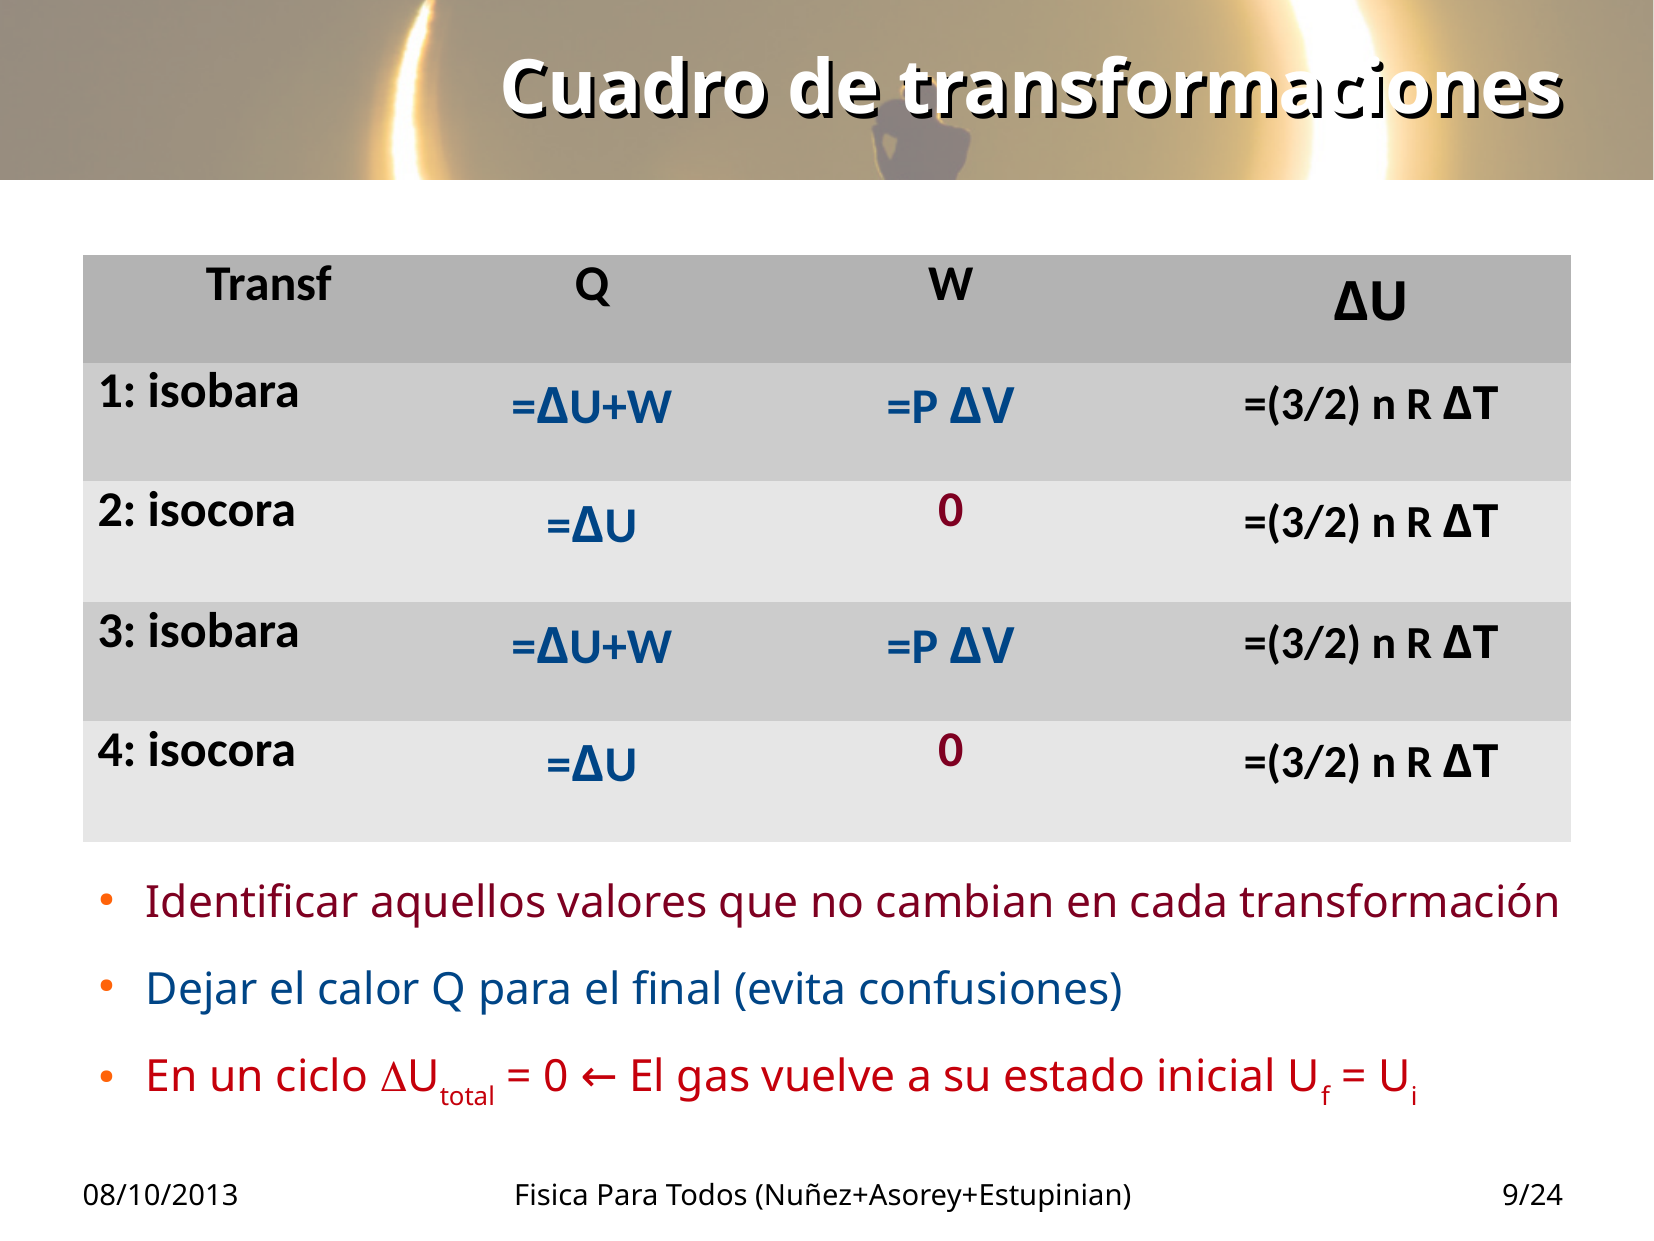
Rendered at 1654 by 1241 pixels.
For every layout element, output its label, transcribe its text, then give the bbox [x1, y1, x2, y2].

table_cell 3: isobara [83, 602, 455, 721]
table_cell =(3/2) n R ΔT [1172, 602, 1571, 721]
list Identificar aquellos valores que no cambian en cada transformación Dejar el calor Q para el final (evita confusiones) En un ciclo DUtotal = 0 ← El gas vuelve a su estado inicial Uf = Ui [82, 870, 1571, 1156]
table_cell 2: isocora [83, 481, 455, 602]
table_cell =(3/2) n R ΔT [1172, 721, 1571, 842]
table_header W [729, 255, 1172, 363]
table_cell =ΔU [455, 721, 729, 842]
table_header Transf [83, 255, 455, 363]
table_cell =ΔU [455, 481, 729, 602]
table_cell 0 [729, 721, 1172, 842]
table_cell =P ΔV [729, 363, 1172, 481]
table_header Q [455, 255, 729, 363]
table_cell 4: isocora [83, 721, 455, 842]
title Cuadro de transformaciones [75, 19, 1564, 151]
table_cell =P ΔV [729, 602, 1172, 721]
table_cell =ΔU+W [455, 363, 729, 481]
table_cell =(3/2) n R ΔT [1172, 363, 1571, 481]
table_cell =(3/2) n R ΔT [1172, 481, 1571, 602]
picture [0, 0, 1654, 180]
table_cell =ΔU+W [455, 602, 729, 721]
table_header ΔU [1172, 255, 1571, 363]
table_cell 0 [729, 481, 1172, 602]
table_cell 1: isobara [83, 363, 455, 481]
